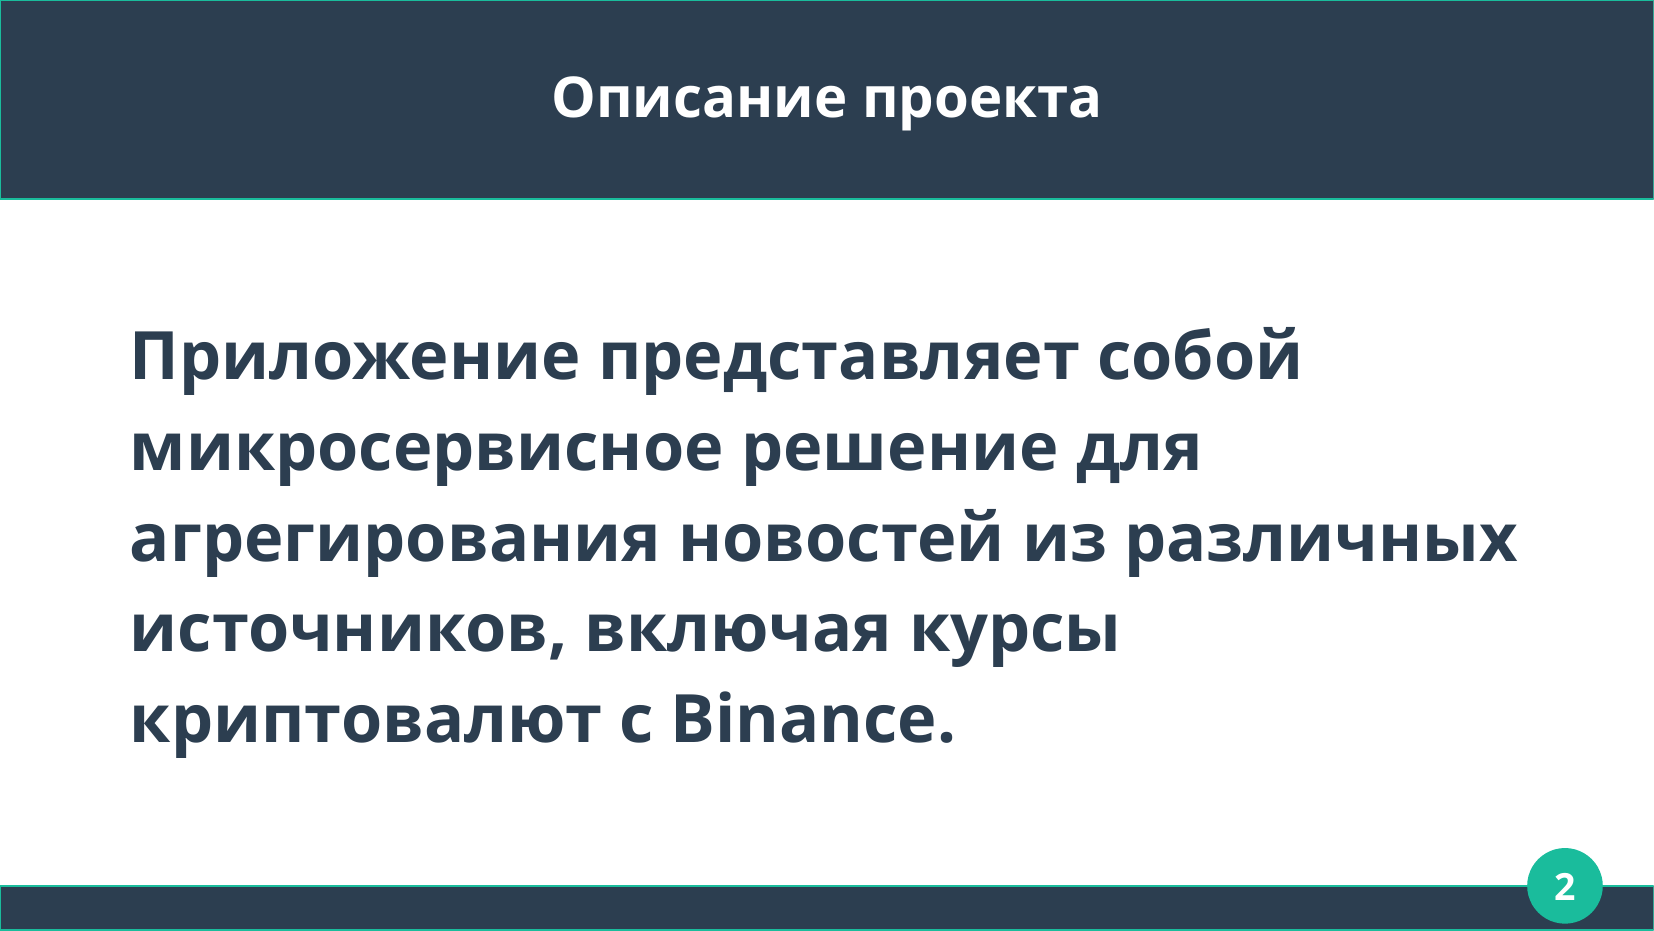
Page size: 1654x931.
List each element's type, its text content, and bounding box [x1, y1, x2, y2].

title Описание проекта [59, 37, 1595, 155]
list Приложение представляет собой микросервисное решение для агрегирования новостей из различных источников, включая курсы криптовалют с Binance. [59, 206, 1595, 864]
